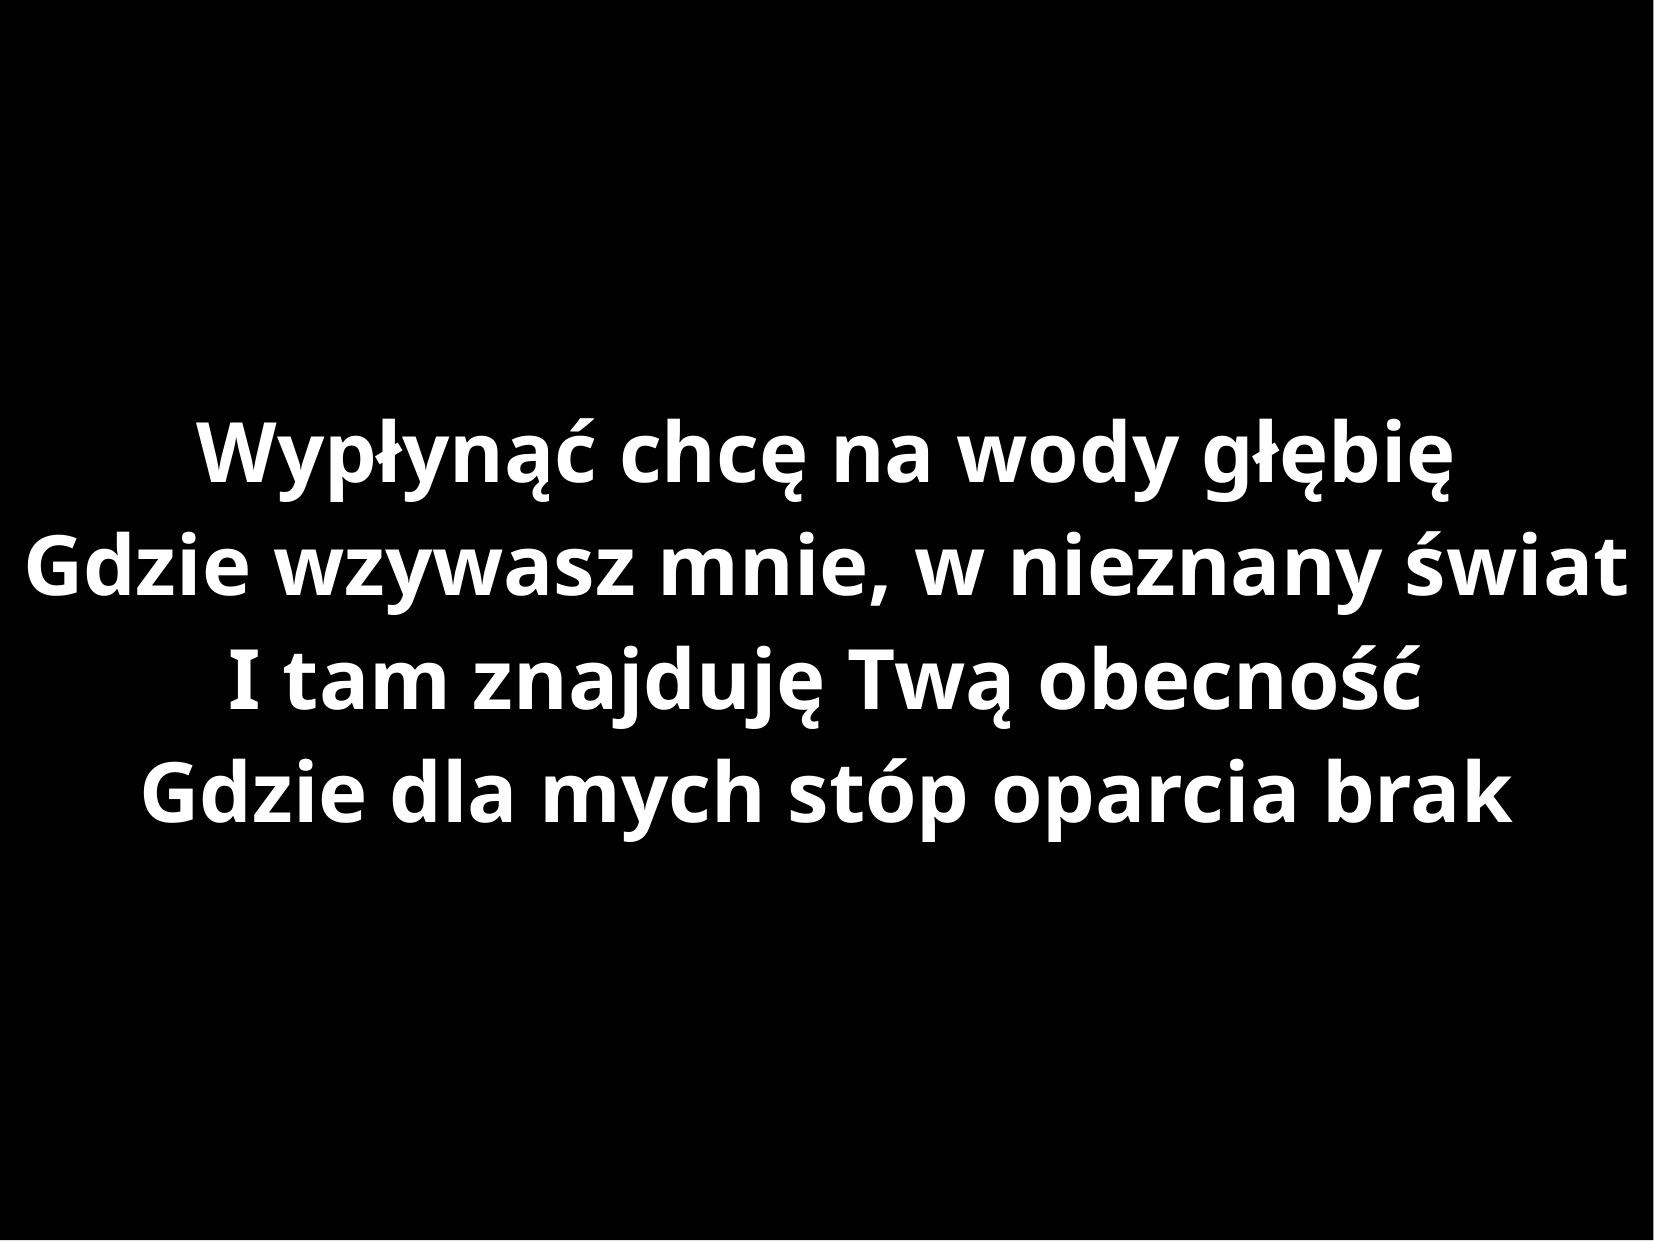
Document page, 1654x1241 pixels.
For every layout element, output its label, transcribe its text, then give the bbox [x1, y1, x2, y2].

title Wypłynąć chcę na wody głębię Gdzie wzywasz mnie, w nieznany świat I tam znajduję Twą obecność Gdzie dla mych stóp oparcia brak [0, 0, 1654, 1241]
